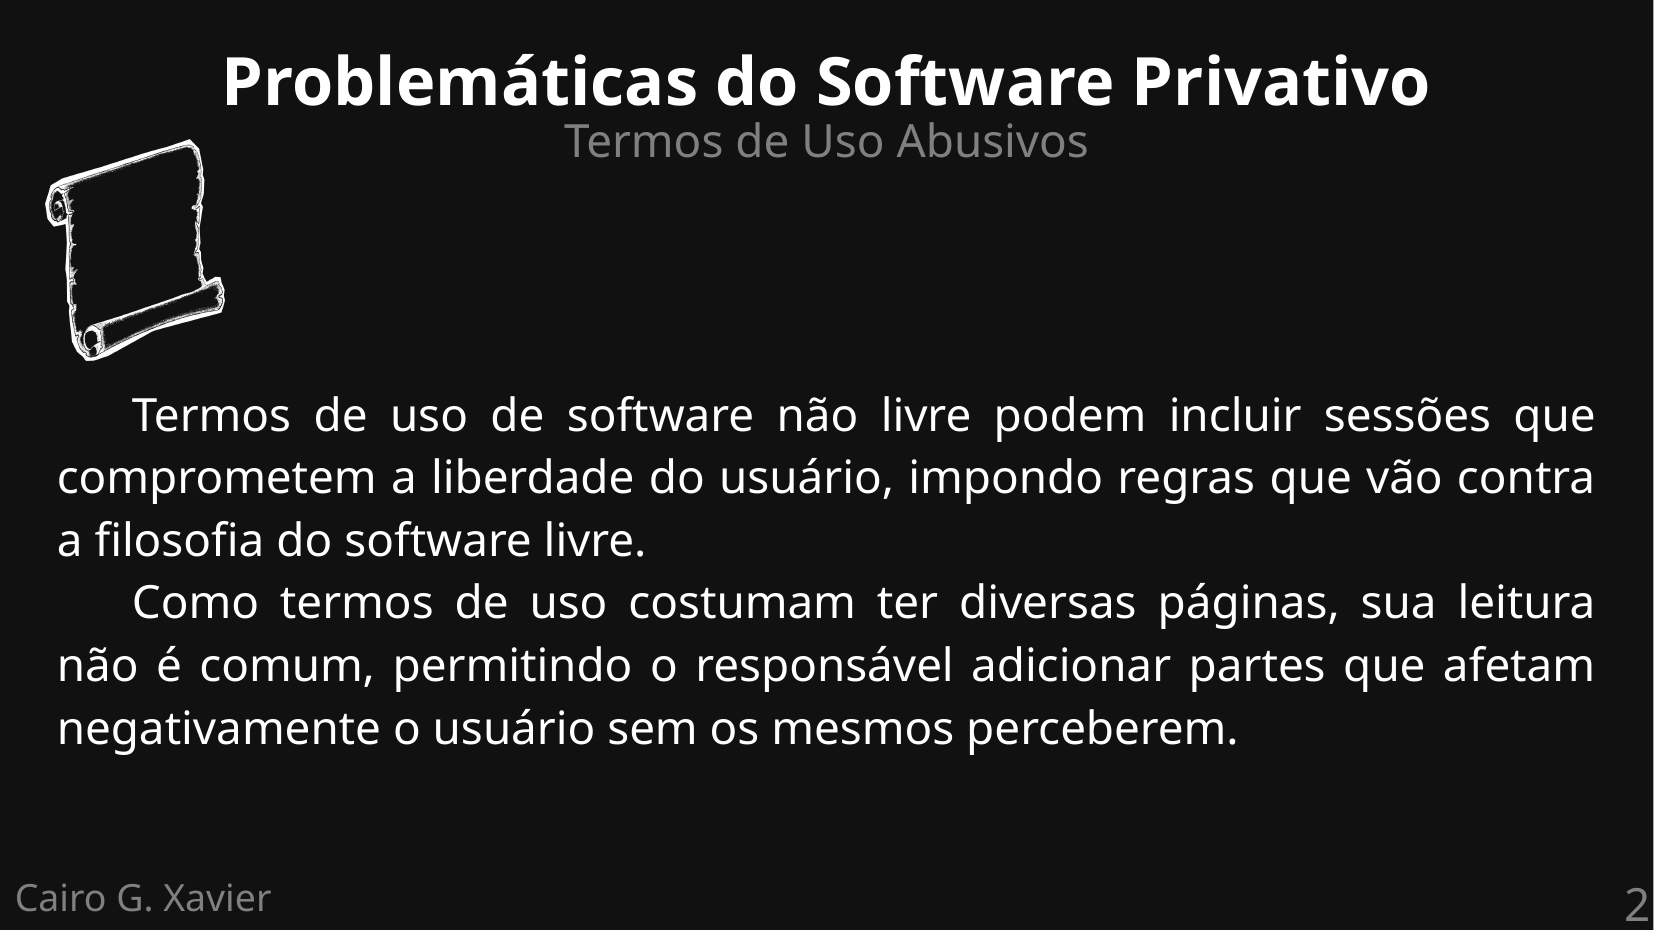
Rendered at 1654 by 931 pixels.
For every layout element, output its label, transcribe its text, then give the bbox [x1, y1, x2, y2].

text_box Termos de Uso Abusivos [82, 97, 1571, 182]
picture [45, 139, 226, 361]
text_box Cairo G. Xavier [0, 867, 312, 931]
text_box <number> [1425, 865, 1651, 931]
text_box Problemáticas do Software Privativo [82, 37, 1571, 97]
text_box Termos de uso de software não livre podem incluir sessões que comprometem a liberdade do usuário, impondo regras que vão contra a filosofia do software livre. Como termos de uso costumam ter diversas páginas, sua leitura não é comum, permitindo o responsável adicionar partes que afetam negativamente o usuário sem os mesmos perceberem. [42, 375, 1612, 863]
